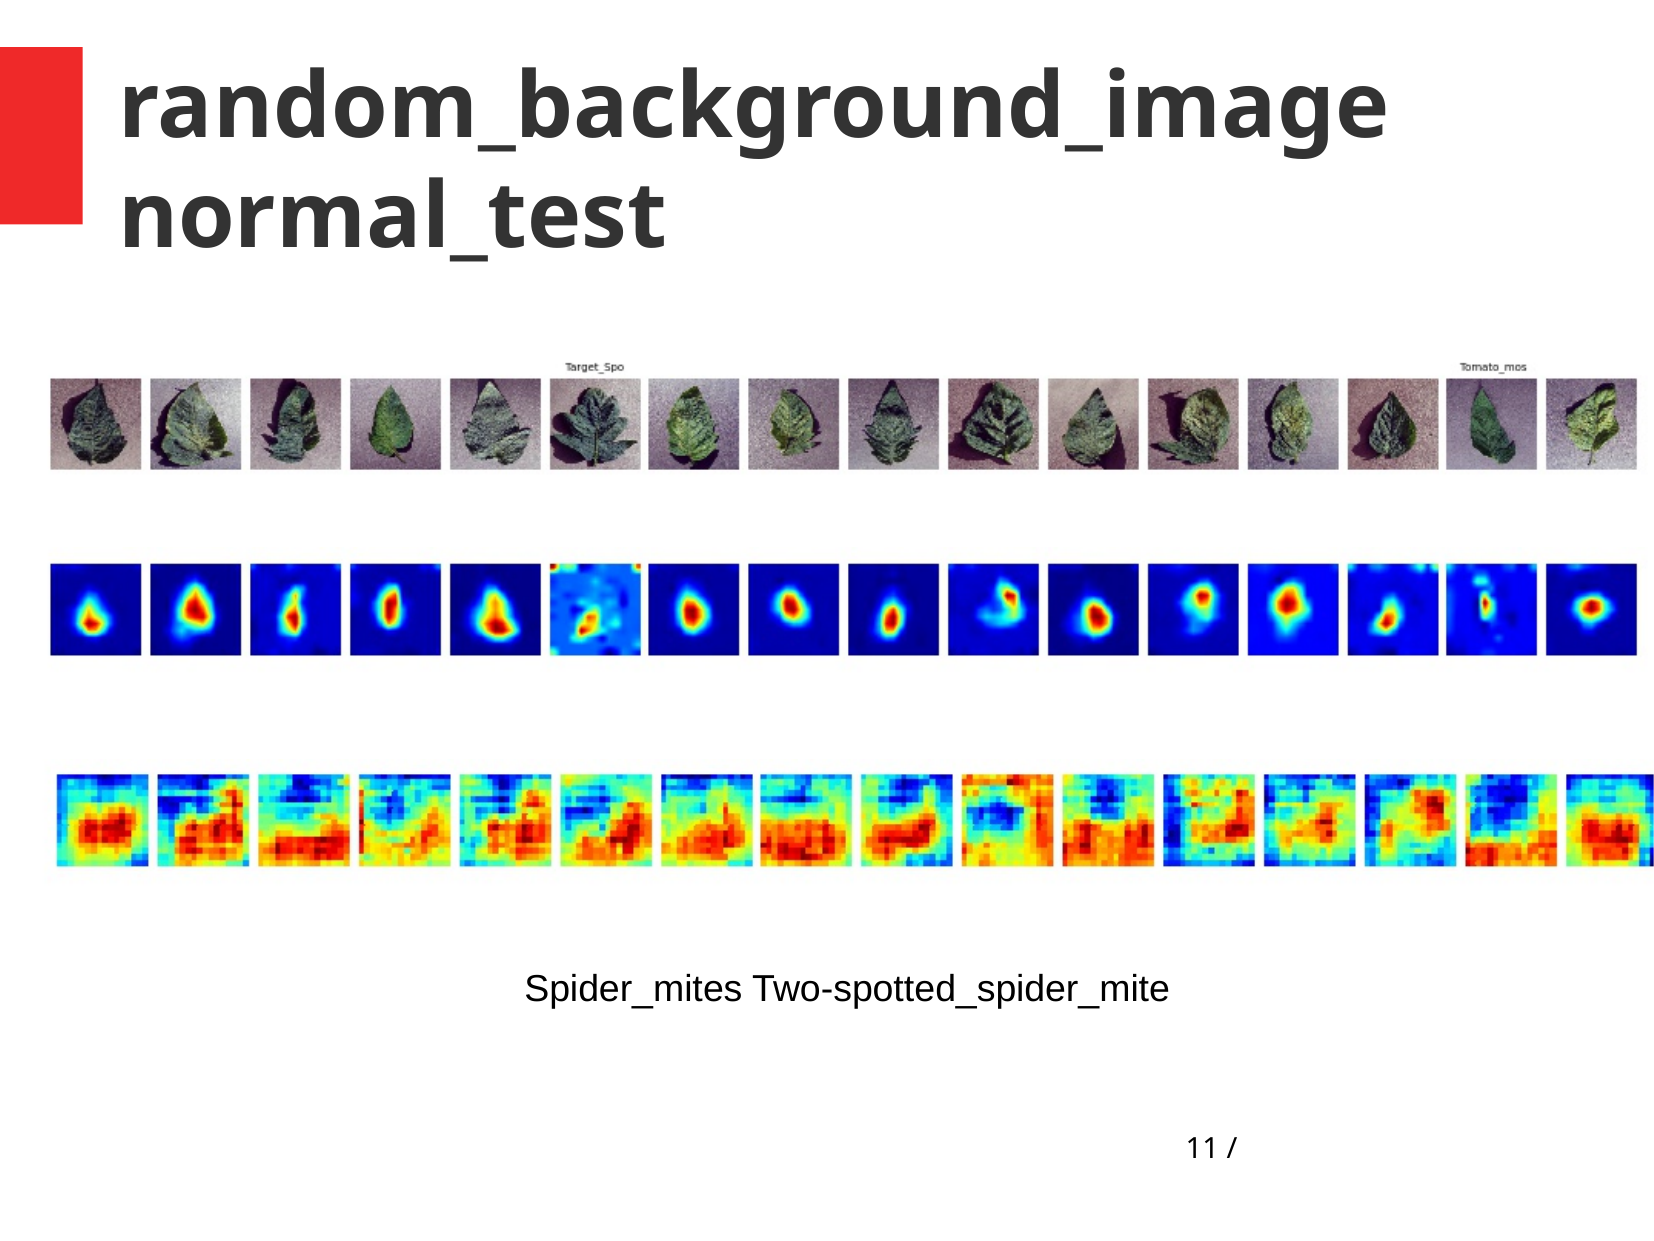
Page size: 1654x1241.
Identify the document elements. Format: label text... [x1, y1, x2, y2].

text_box Spider_mites Two-spotted_spider_mite [509, 960, 1186, 1017]
title random_background_image normal_test [118, 45, 1571, 260]
picture [0, 547, 1654, 693]
picture [0, 351, 1654, 507]
picture [20, 759, 1654, 904]
text_box / [1185, 1129, 1571, 1216]
